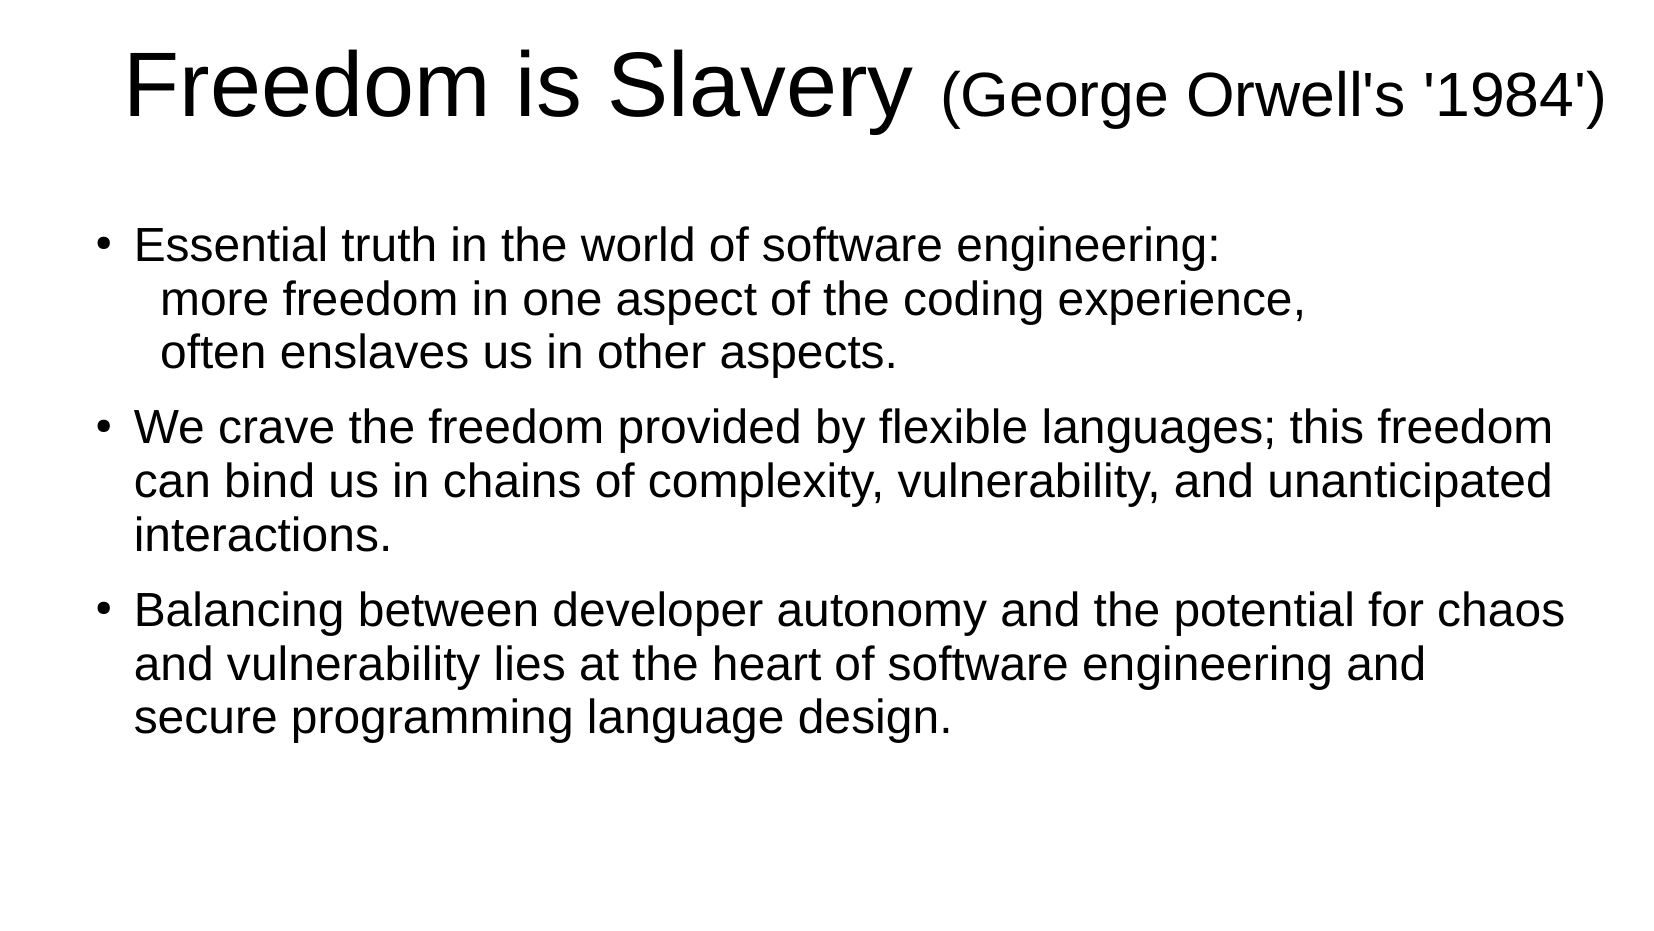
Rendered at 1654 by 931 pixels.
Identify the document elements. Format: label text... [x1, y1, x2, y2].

title Freedom is Slavery (George Orwell's '1984') [53, 0, 1654, 172]
list Essential truth in the world of software engineering: more freedom in one aspect of the coding experience, often enslaves us in other aspects. We crave the freedom provided by flexible languages; this freedom can bind us in chains of complexity, vulnerability, and unanticipated interactions. Balancing between developer autonomy and the potential for chaos and vulnerability lies at the heart of software engineering and secure programming language design. [82, 217, 1571, 758]
